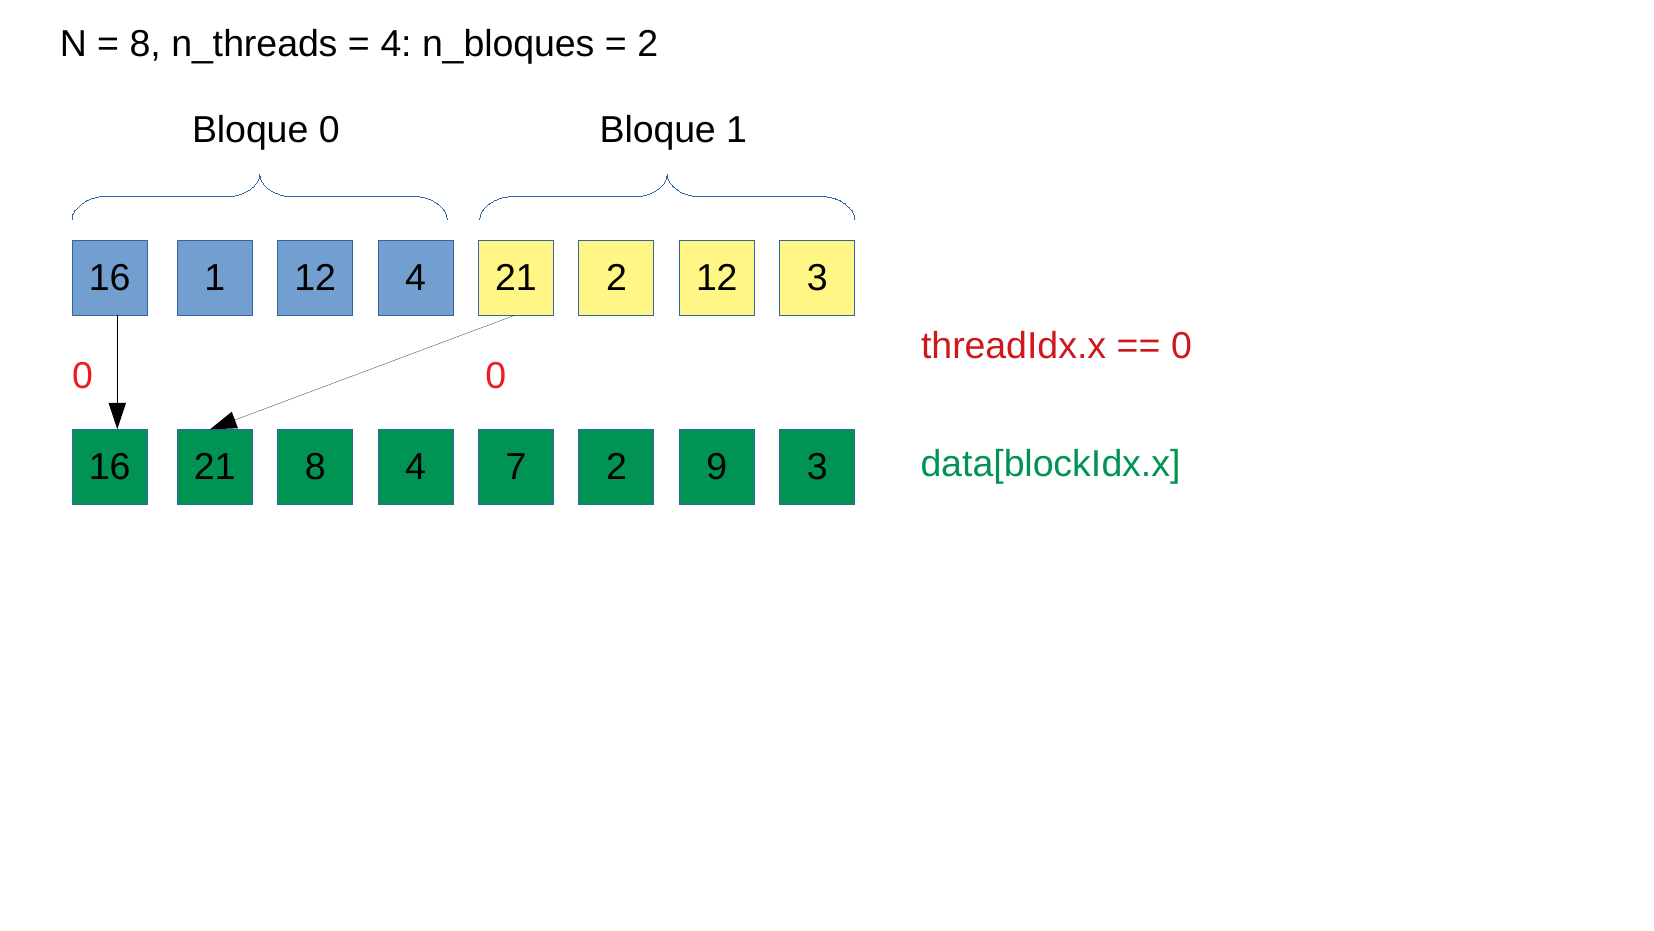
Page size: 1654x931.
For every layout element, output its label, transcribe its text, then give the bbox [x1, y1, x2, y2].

text_box 3 [779, 429, 855, 505]
text_box 0 [470, 346, 576, 430]
text_box data[blockIdx.x] [905, 435, 1341, 541]
text_box 0 [57, 346, 163, 430]
text_box 2 [578, 240, 654, 316]
text_box 4 [378, 240, 454, 316]
text_box 21 [177, 429, 253, 505]
text_box 1 [177, 240, 253, 316]
text_box 9 [679, 429, 755, 505]
text_box Bloque 0 [177, 100, 373, 200]
text_box 4 [378, 429, 454, 505]
text_box 21 [478, 240, 554, 316]
text_box 12 [679, 240, 755, 316]
text_box 12 [277, 240, 353, 316]
text_box 16 [72, 430, 148, 505]
text_box 7 [478, 430, 554, 505]
text_box 3 [779, 240, 855, 316]
text_box N = 8, n_threads = 4: n_bloques = 2 [45, 15, 676, 91]
text_box 16 [72, 240, 148, 316]
text_box 8 [277, 429, 353, 505]
text_box threadIdx.x == 0 [906, 316, 1342, 422]
text_box 2 [578, 429, 654, 505]
text_box Bloque 1 [584, 101, 780, 200]
